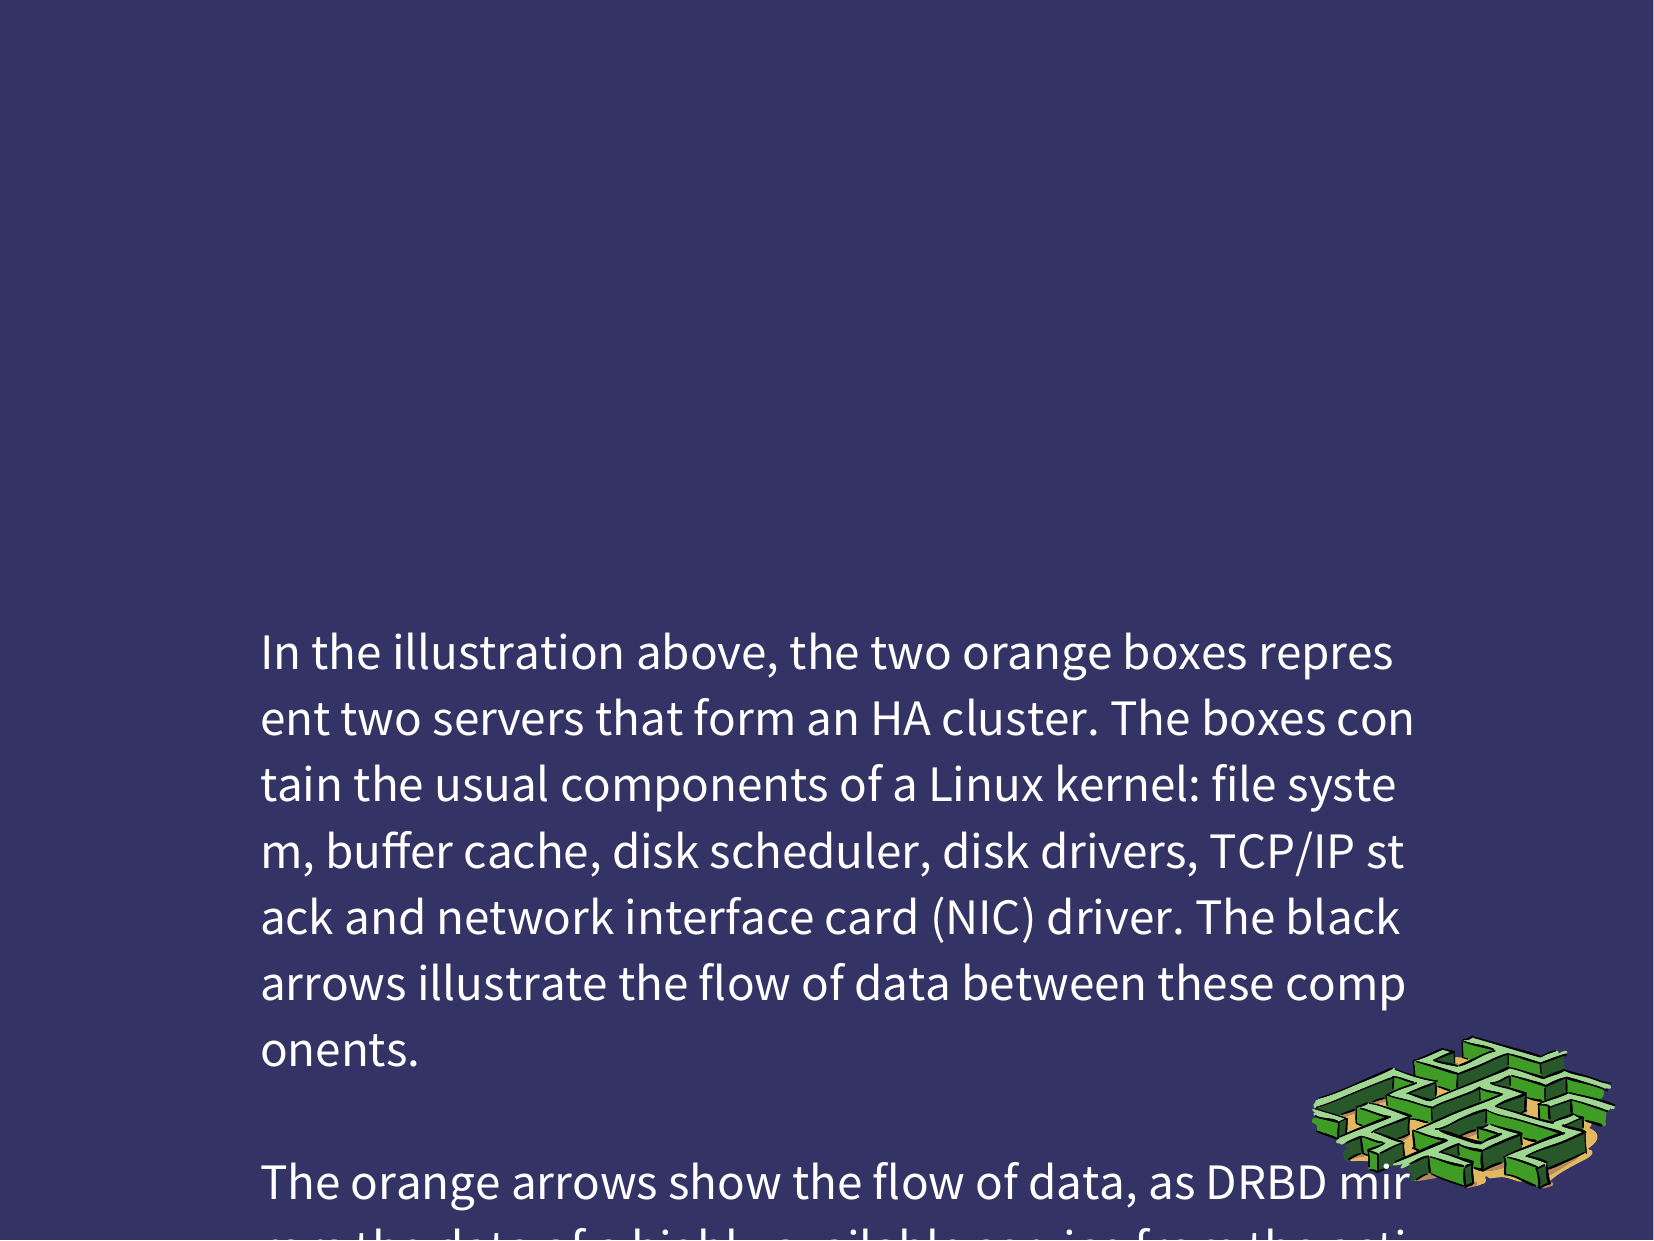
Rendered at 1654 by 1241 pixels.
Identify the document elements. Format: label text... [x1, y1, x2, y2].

list In the illustration above, the two orange boxes represent two servers that form an HA cluster. The boxes contain the usual components of a Linux kernel: file system, buffer cache, disk scheduler, disk drivers, TCP/IP stack and network interface card (NIC) driver. The black arrows illustrate the flow of data between these components. The orange arrows show the flow of data, as DRBD mirrors the data of a highly available service from the active node of the HA cluster to the standby node of the HA cluster. [259, 616, 1418, 1147]
